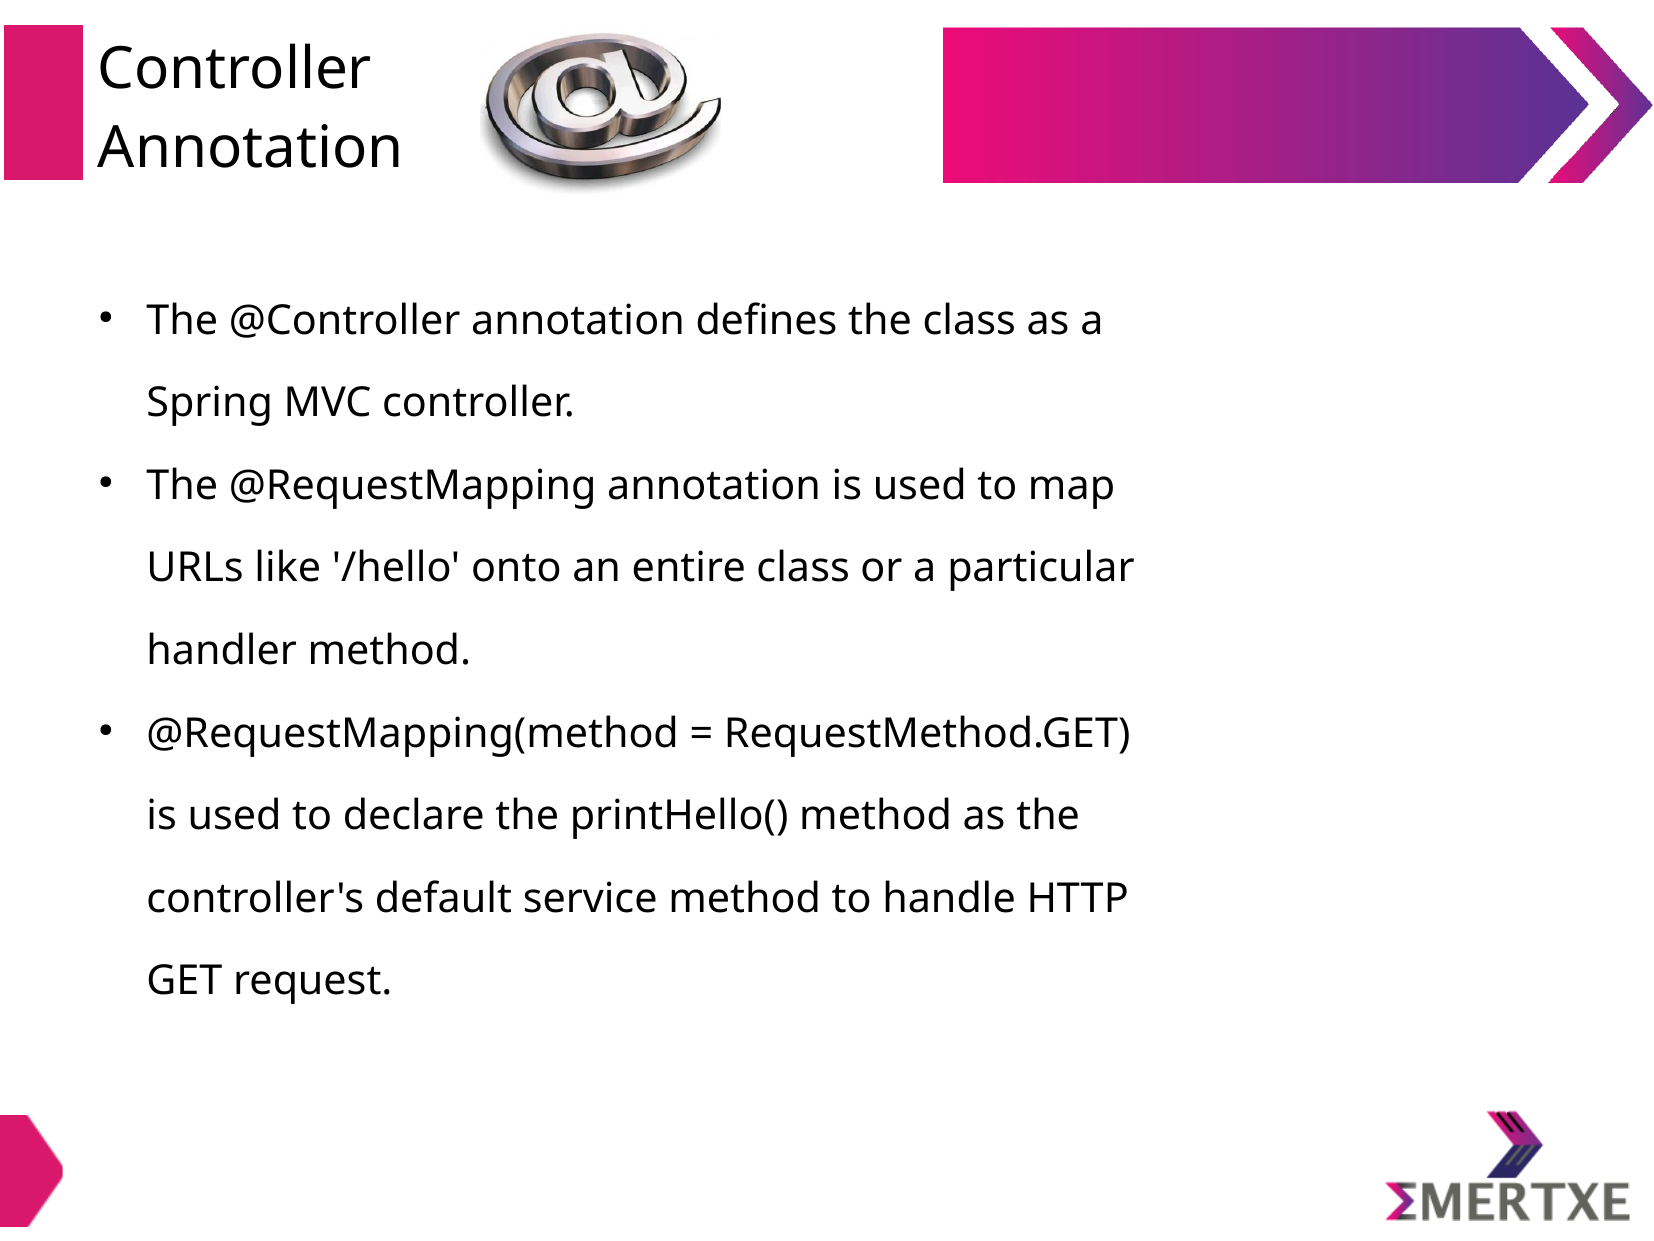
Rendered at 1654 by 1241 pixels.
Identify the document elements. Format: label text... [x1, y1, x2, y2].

picture [1571, 27, 1653, 183]
title Controller Annotation [82, 2, 1571, 210]
picture [480, 30, 721, 196]
picture [1385, 1107, 1631, 1221]
list The @Controller annotation defines the class as a Spring MVC controller. The @RequestMapping annotation is used to map URLs like '/hello' onto an entire class or a particular handler method. @RequestMapping(method = RequestMethod.GET) is used to declare the printHello() method as the controller's default service method to handle HTTP GET request. [82, 290, 1571, 1010]
